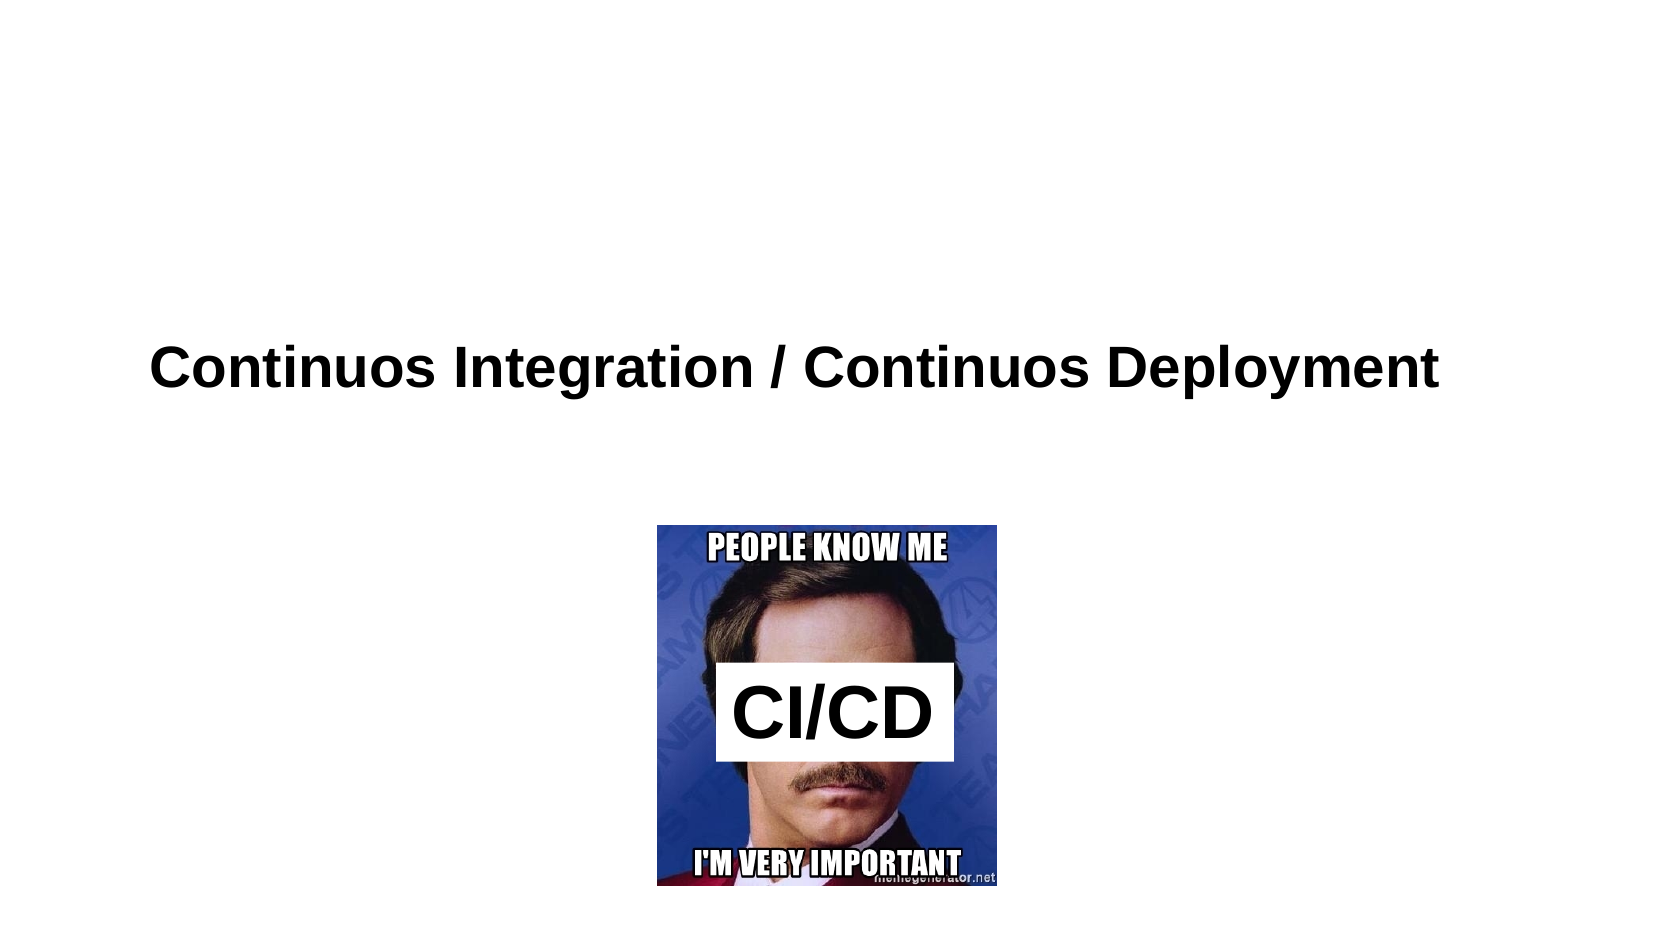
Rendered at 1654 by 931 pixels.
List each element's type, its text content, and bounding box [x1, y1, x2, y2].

text_box CI/CD [716, 662, 954, 762]
picture [657, 525, 997, 886]
text_box Continuos Integration / Continuos Deployment [134, 295, 1519, 441]
